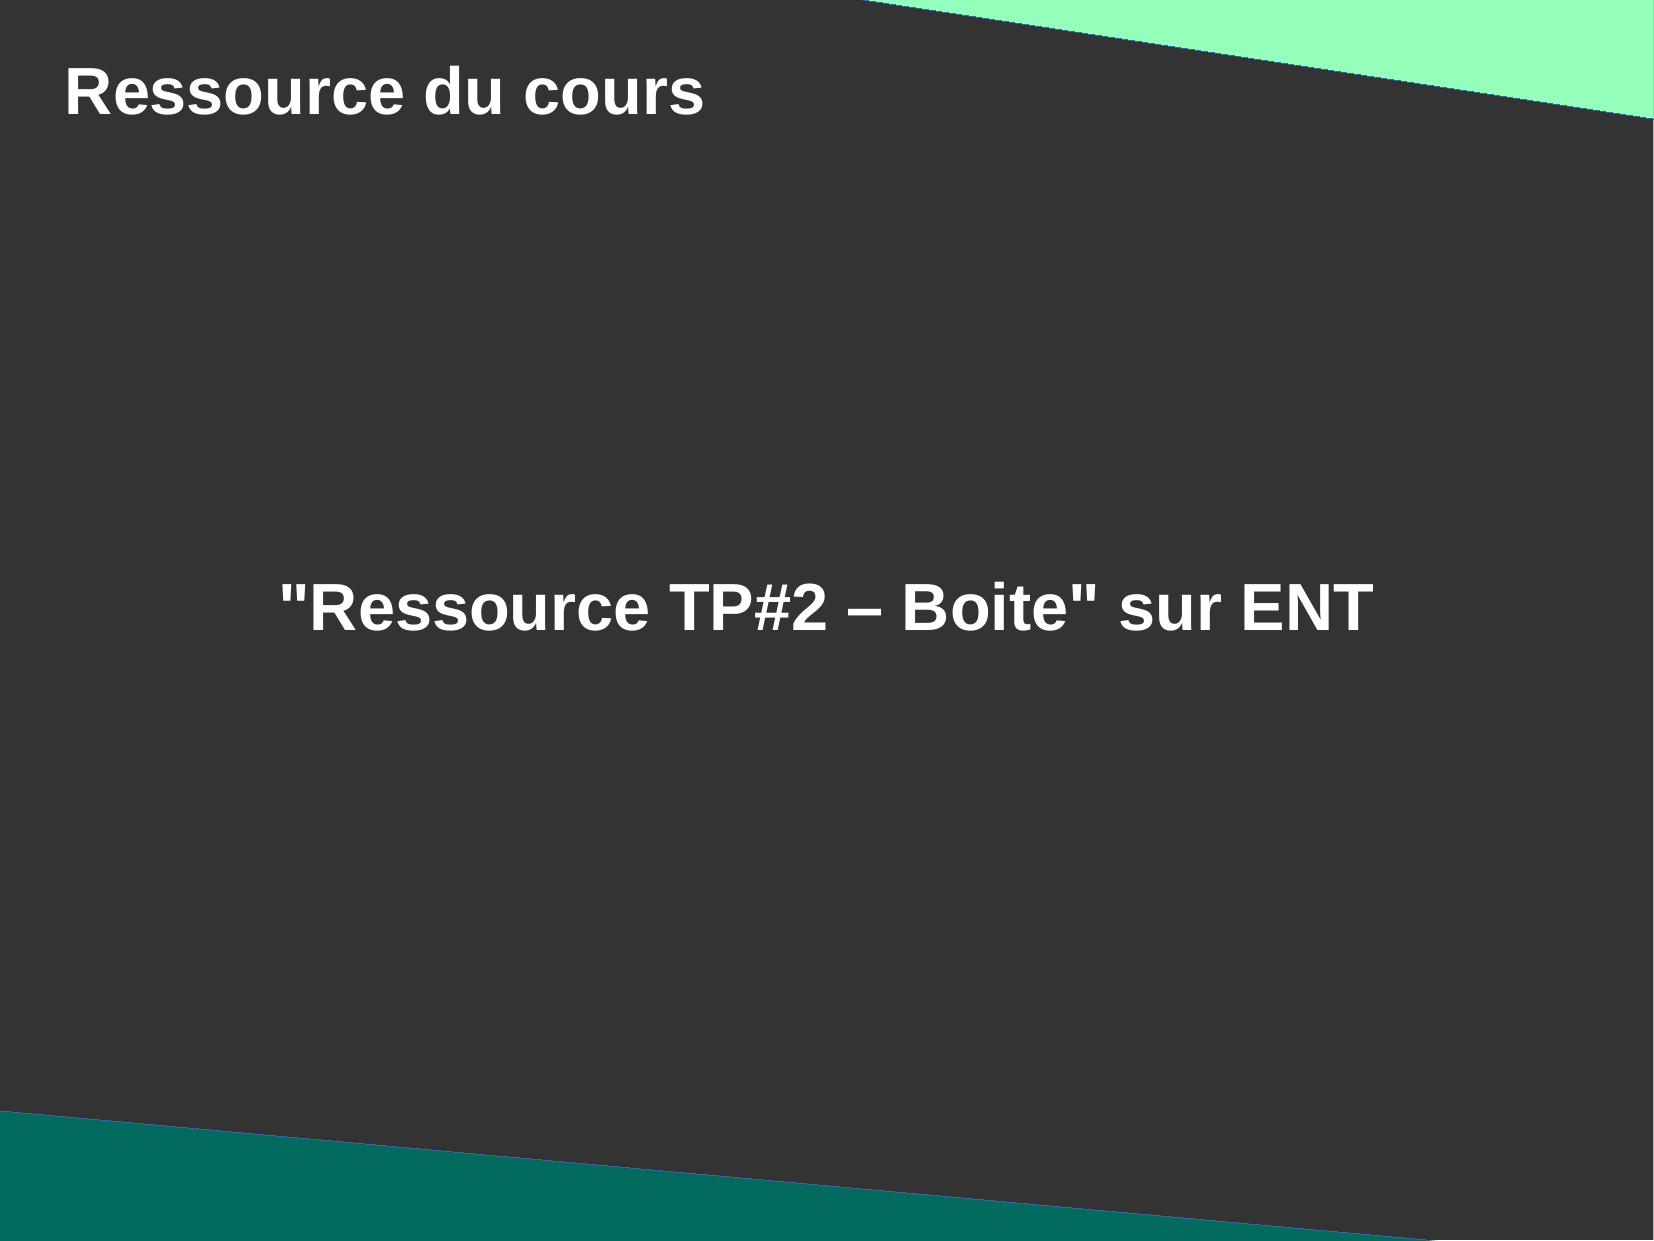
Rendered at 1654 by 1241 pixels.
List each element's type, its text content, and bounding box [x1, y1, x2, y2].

title Ressource du cours [64, 54, 1553, 157]
text_box [863, 0, 1654, 120]
title "Ressource TP#2 – Boite" sur ENT [31, 570, 1622, 670]
